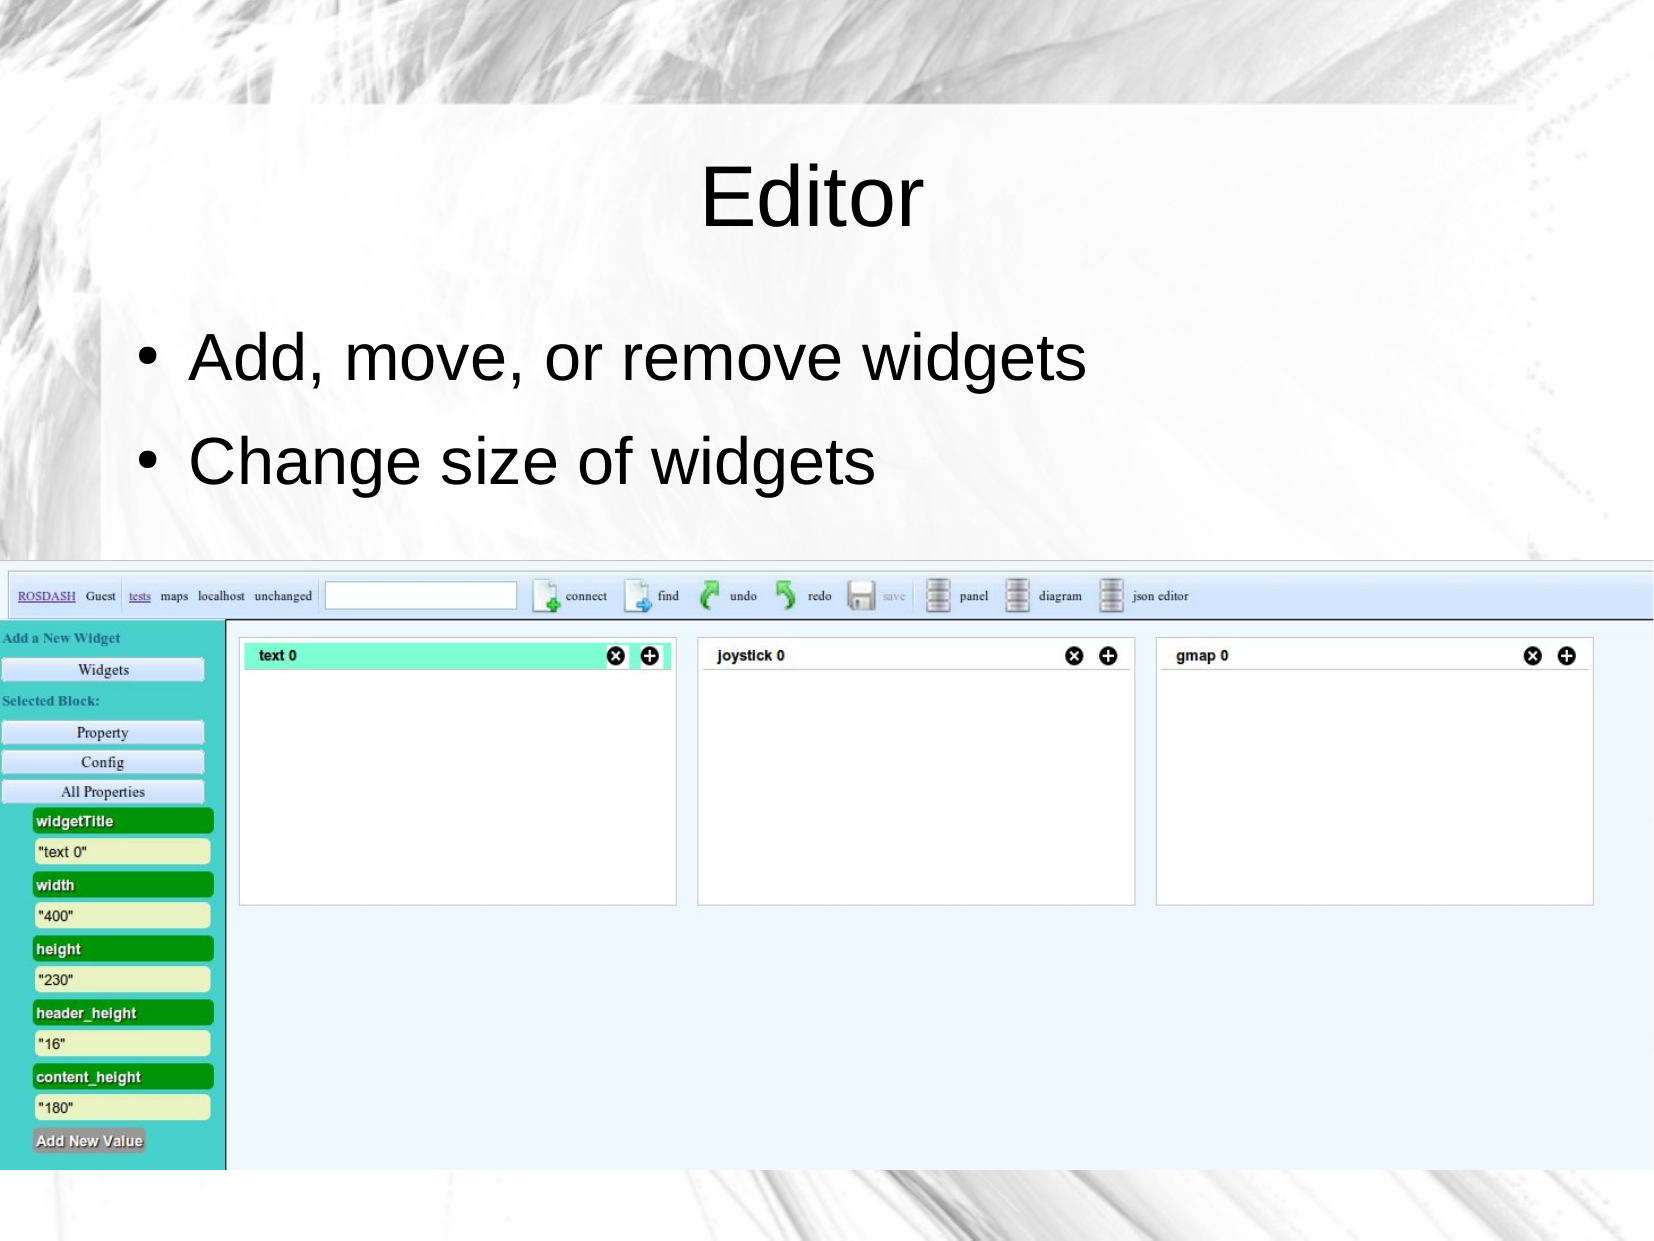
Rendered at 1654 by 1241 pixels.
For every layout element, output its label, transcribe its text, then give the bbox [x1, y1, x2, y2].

title Editor [118, 112, 1506, 281]
picture [0, 0, 1654, 1241]
list Add, move, or remove widgets Change size of widgets [118, 319, 1571, 560]
